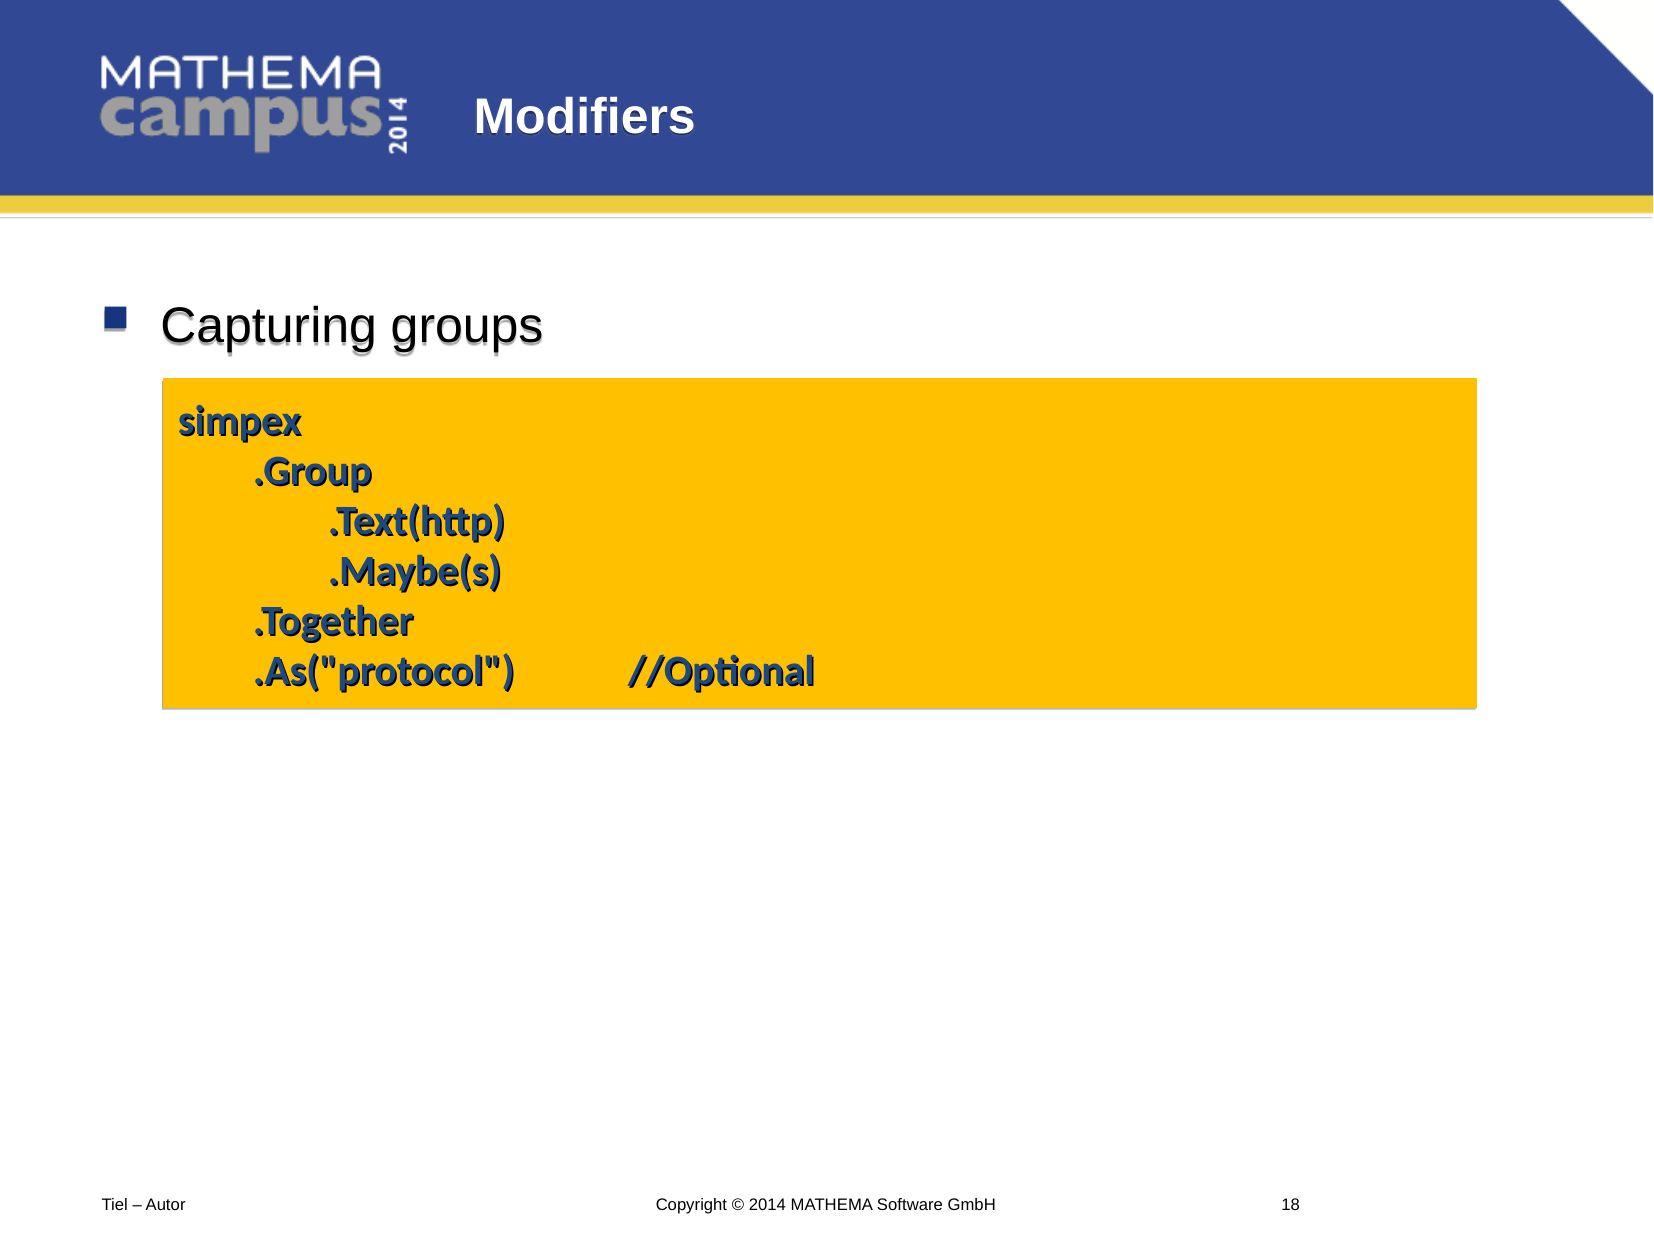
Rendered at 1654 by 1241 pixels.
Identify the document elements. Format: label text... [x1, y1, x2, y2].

text_box simpex .Group .Text(http) .Maybe(s) .Together .As("protocol") //Optional [163, 378, 1477, 708]
title Modifiers [473, 70, 1547, 158]
list Capturing groups [101, 292, 1547, 1140]
